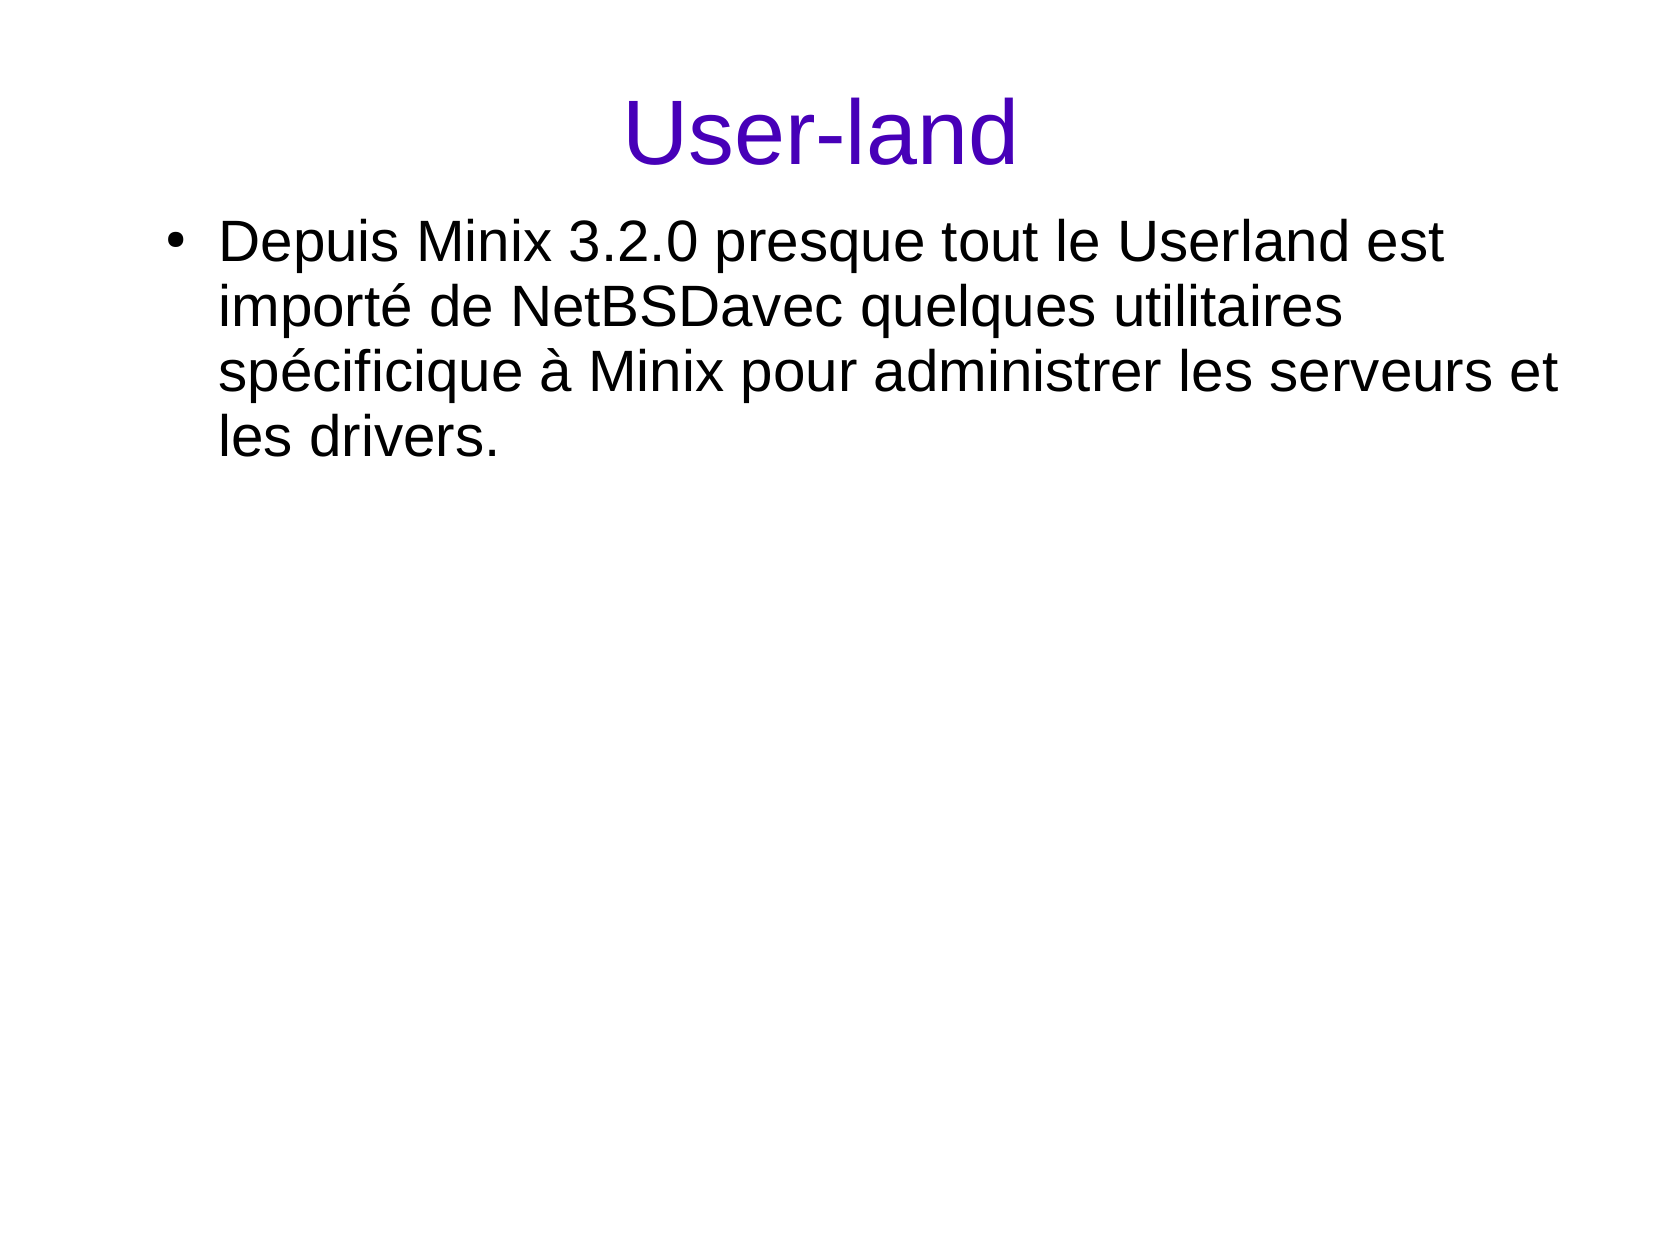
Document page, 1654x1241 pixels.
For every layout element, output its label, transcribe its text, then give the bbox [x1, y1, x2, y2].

title User-land [76, 29, 1565, 208]
list Depuis Minix 3.2.0 presque tout le Userland est importé de NetBSDavec quelques utilitaires spécificique à Minix pour administrer les serveurs et les drivers. [76, 208, 1565, 929]
